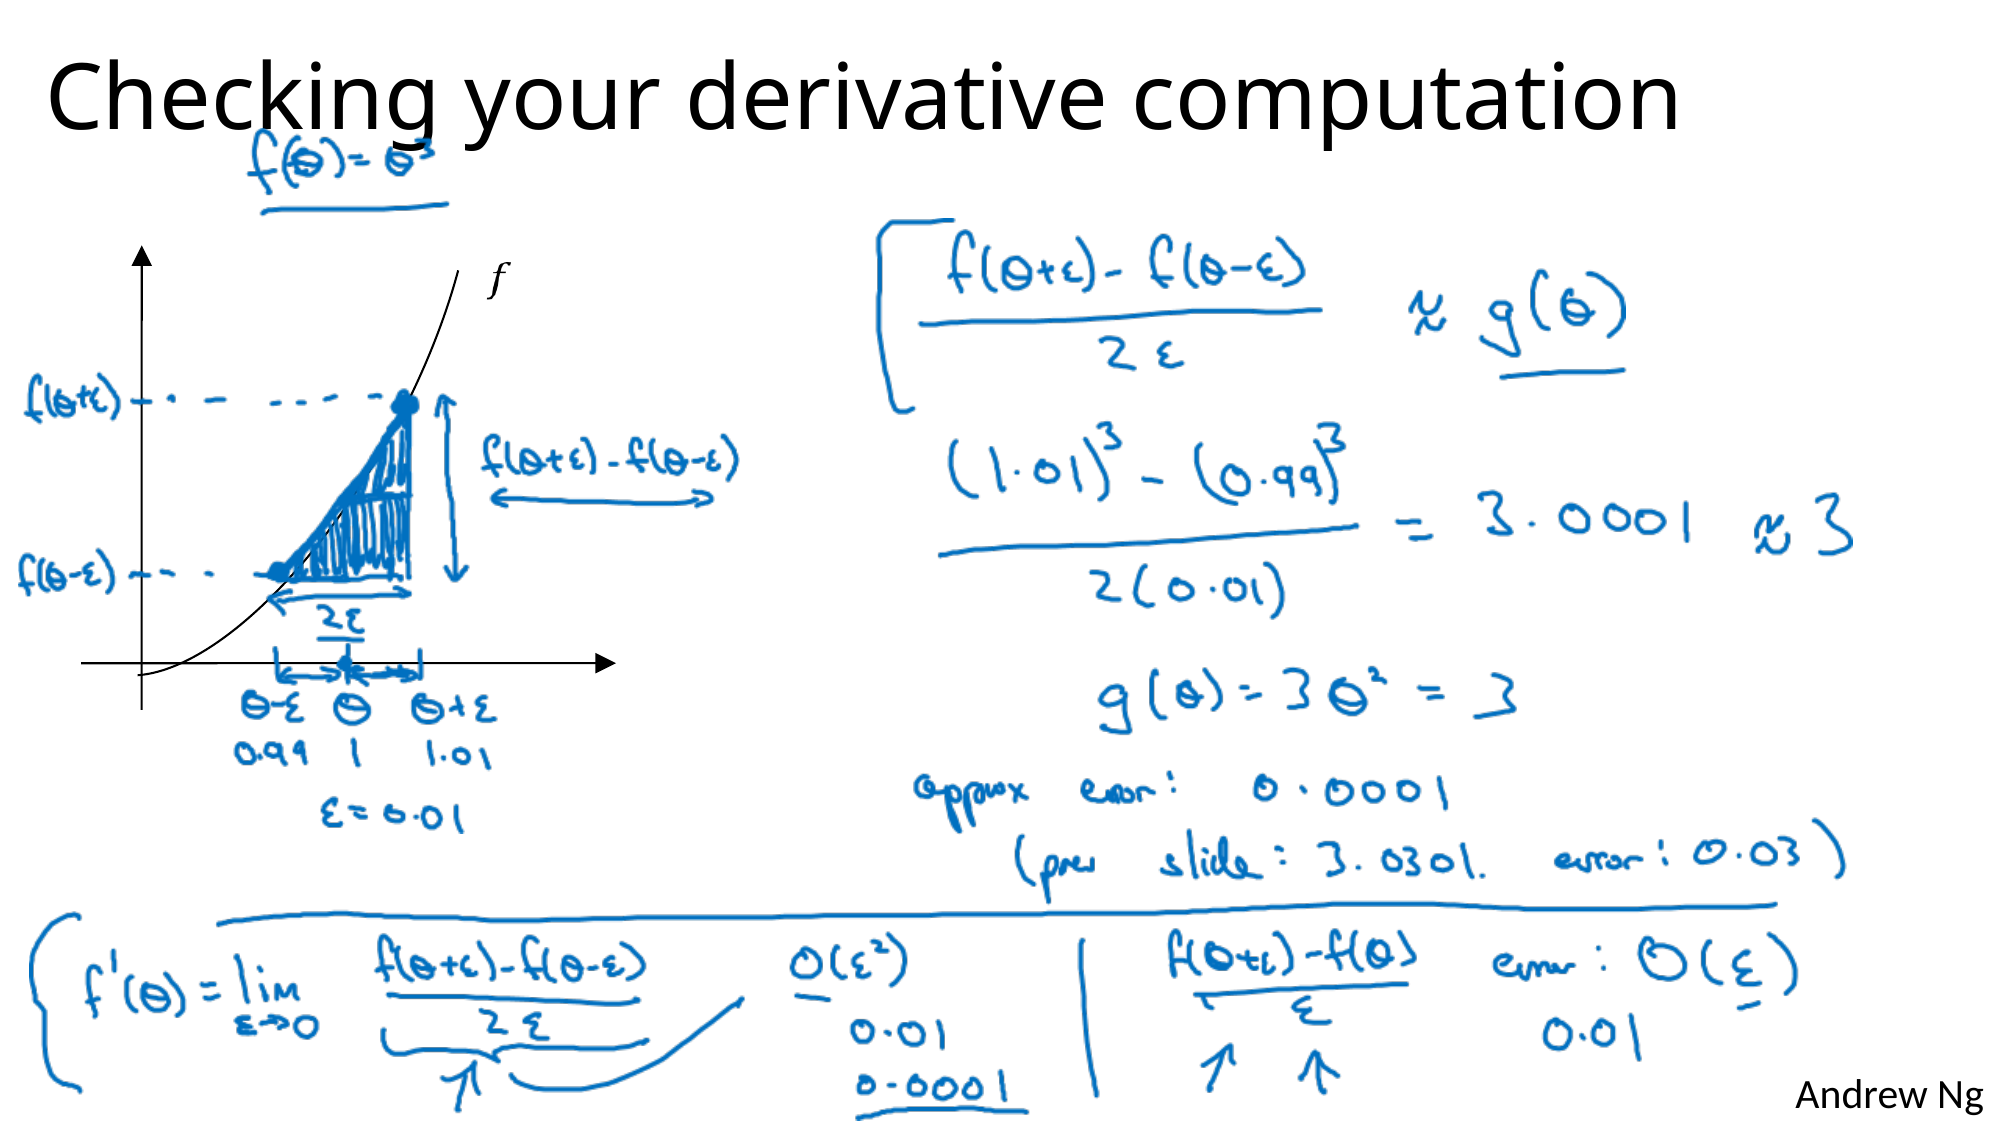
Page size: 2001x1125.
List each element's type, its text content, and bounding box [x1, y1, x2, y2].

picture [18, 128, 1853, 1121]
title Checking your derivative computation [30, 29, 1755, 218]
